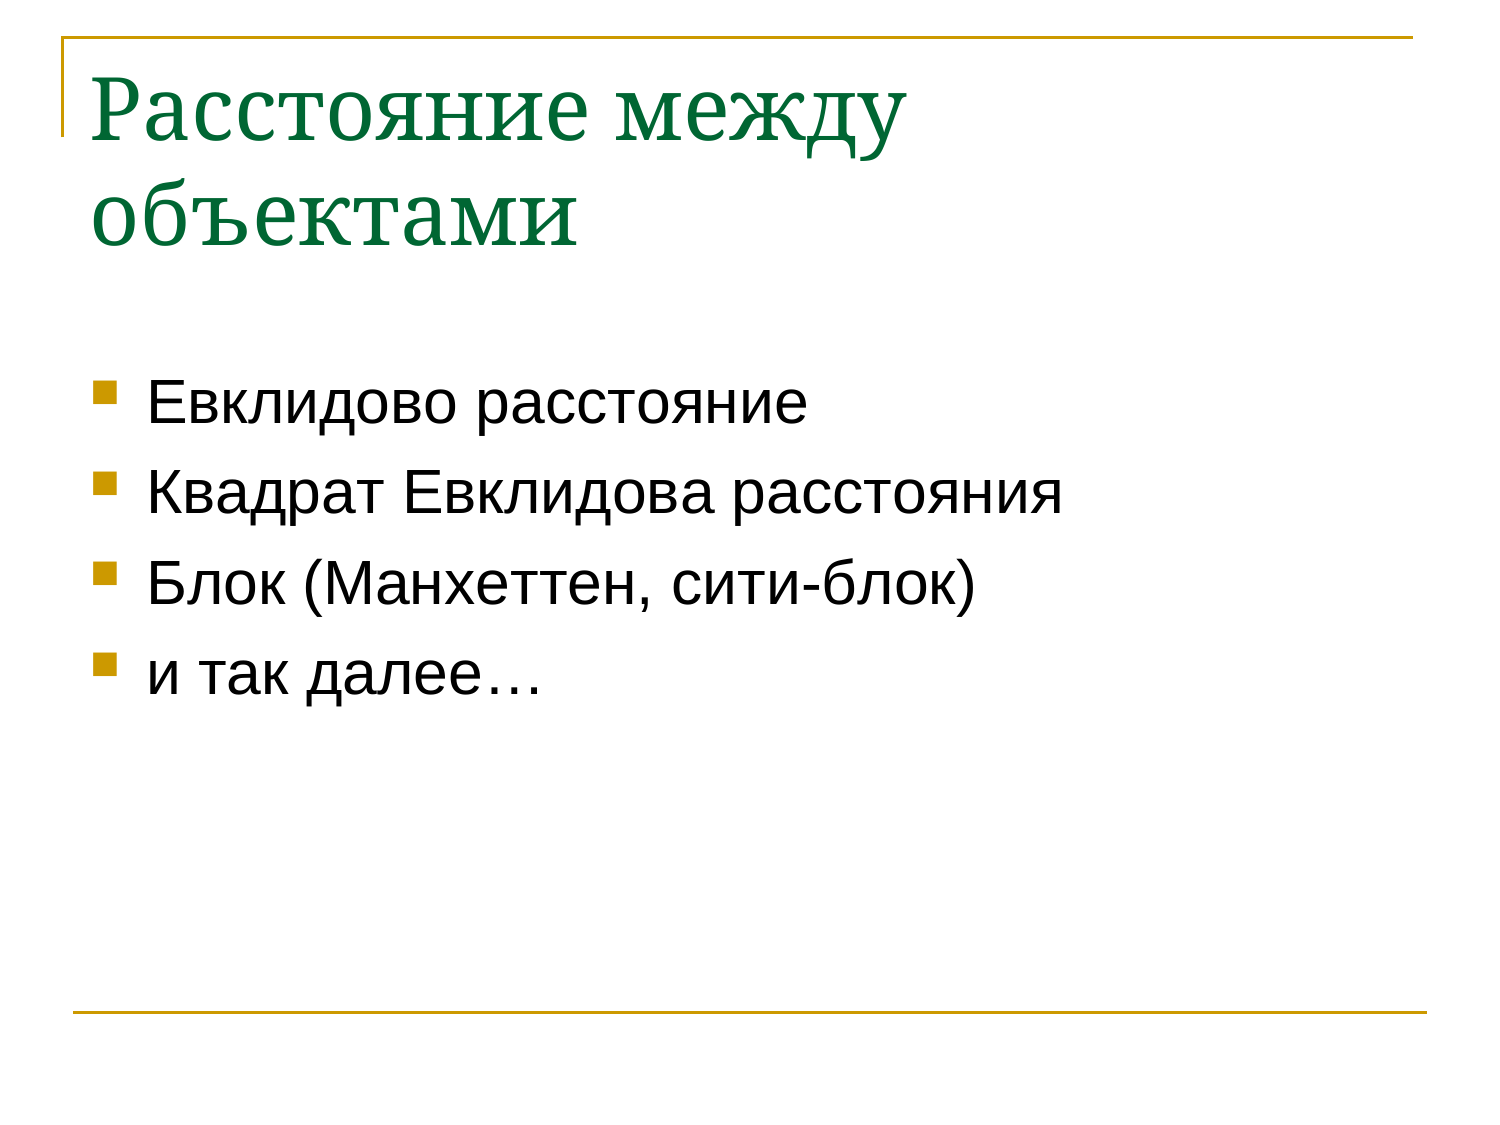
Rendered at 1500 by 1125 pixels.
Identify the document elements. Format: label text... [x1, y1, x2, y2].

title Расстояние между объектами [75, 45, 1426, 233]
list Евклидово расстояние Квадрат Евклидова расстояния Блок (Манхеттен, сити-блок) и так далее… [75, 262, 1426, 1006]
